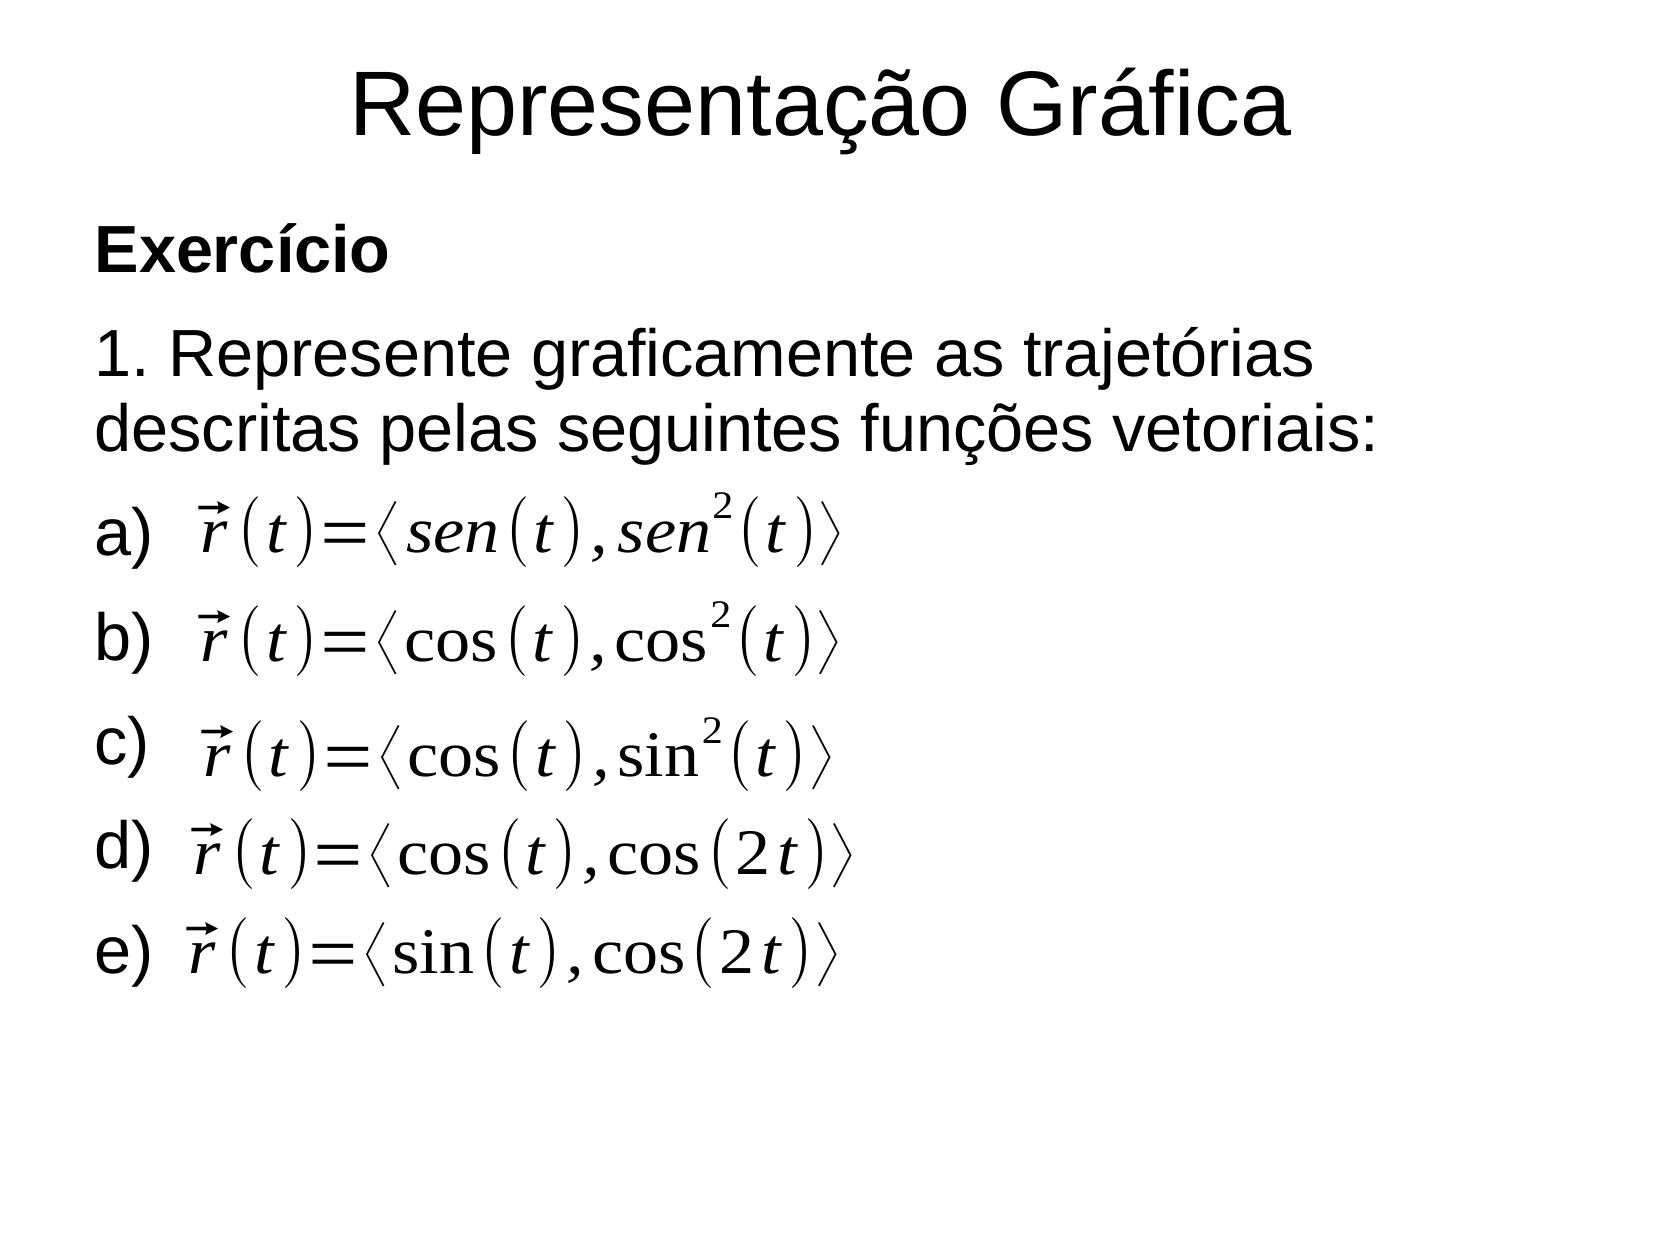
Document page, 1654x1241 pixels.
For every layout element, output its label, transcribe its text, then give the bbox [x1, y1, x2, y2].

chart [189, 593, 848, 680]
chart [182, 814, 863, 893]
chart [191, 708, 841, 795]
chart [177, 914, 847, 993]
list Exercício 1. Represente graficamente as trajetórias descritas pelas seguintes funções vetoriais: a) b) c) d) e) [94, 212, 1583, 1170]
chart [188, 484, 851, 570]
title Representação Gráfica [77, 7, 1566, 200]
